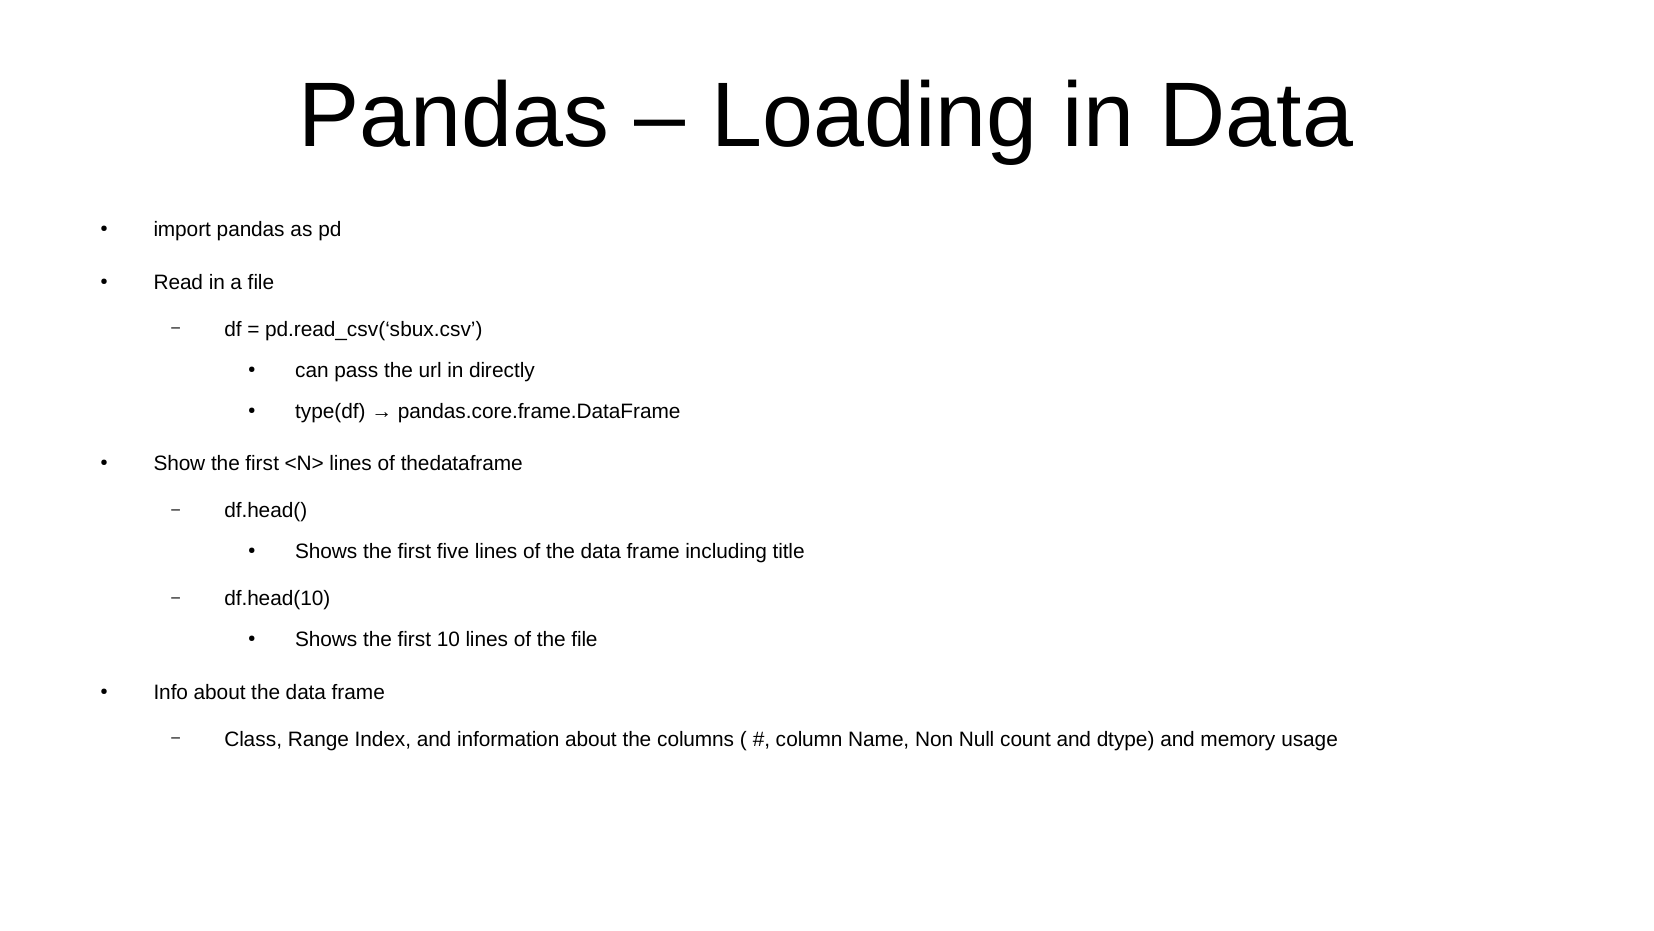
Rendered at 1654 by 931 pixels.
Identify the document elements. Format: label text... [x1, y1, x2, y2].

list import pandas as pd Read in a file df = pd.read_csv(‘sbux.csv’) can pass the url in directly type(df) → pandas.core.frame.DataFrame Show the first <N> lines of thedataframe df.head() Shows the first five lines of the data frame including title df.head(10) Shows the first 10 lines of the file Info about the data frame Class, Range Index, and information about the columns ( #, column Name, Non Null count and dtype) and memory usage [82, 217, 1576, 901]
title Pandas – Loading in Data [82, 37, 1571, 193]
